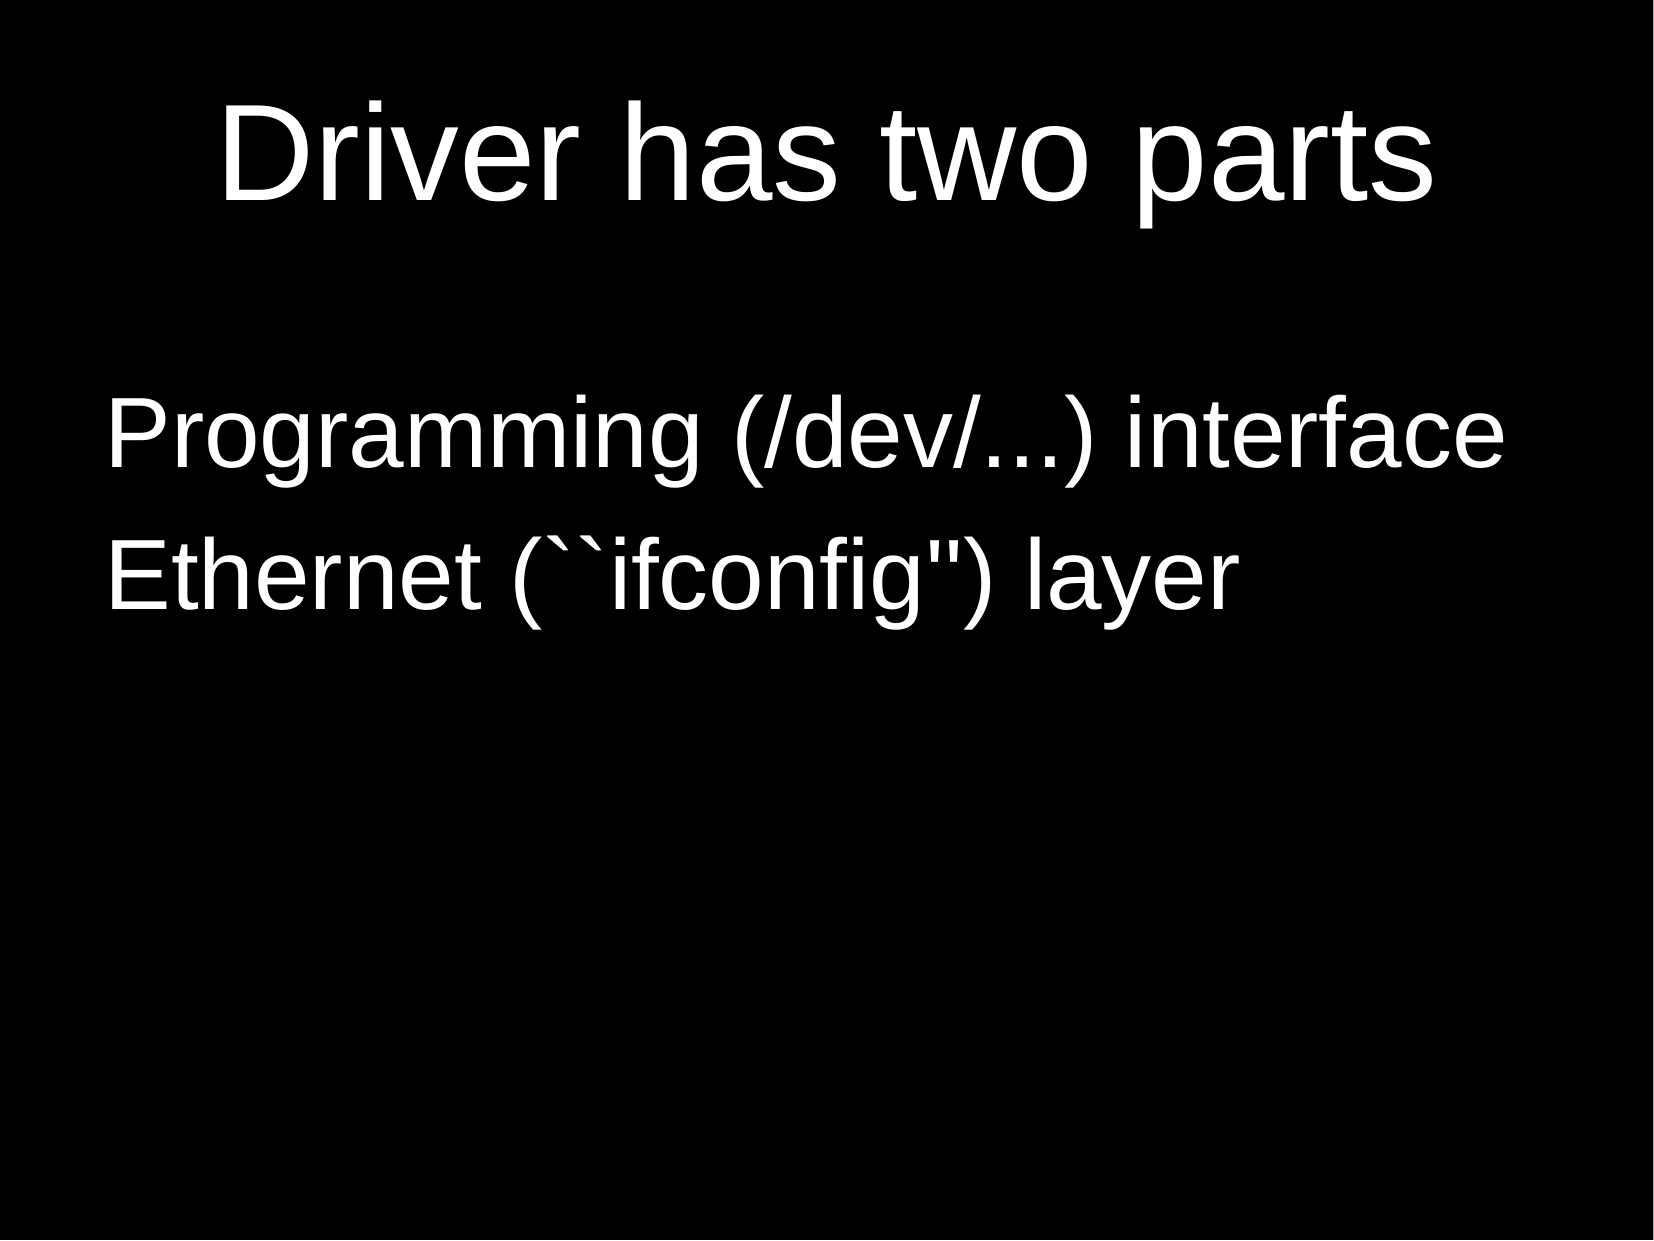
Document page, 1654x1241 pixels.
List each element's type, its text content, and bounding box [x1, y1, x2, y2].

title Driver has two parts [82, 56, 1571, 250]
list Programming (/dev/...) interface Ethernet (``ifconfig'') layer [59, 377, 1548, 1182]
